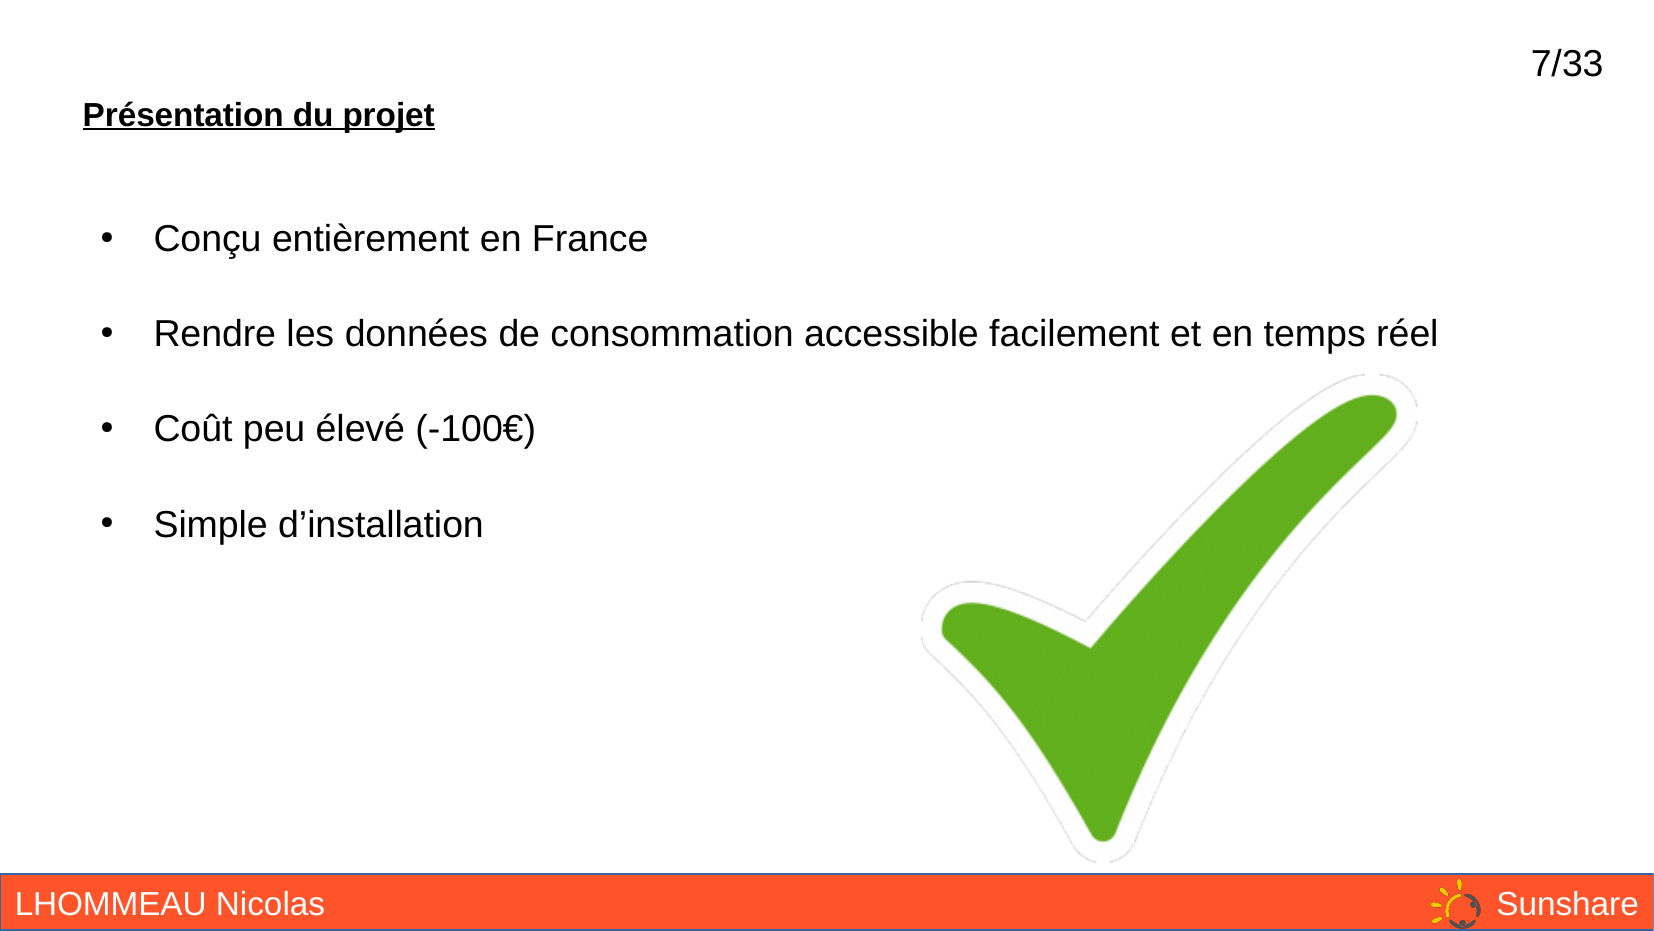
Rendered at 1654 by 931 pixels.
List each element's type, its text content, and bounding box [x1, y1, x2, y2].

list Conçu entièrement en France Rendre les données de consommation accessible facilement et en temps réel Coût peu élevé (-100€) Simple d’installation [82, 217, 1571, 758]
title Présentation du projet [82, 37, 1571, 193]
picture [1429, 877, 1483, 931]
picture [921, 374, 1418, 863]
